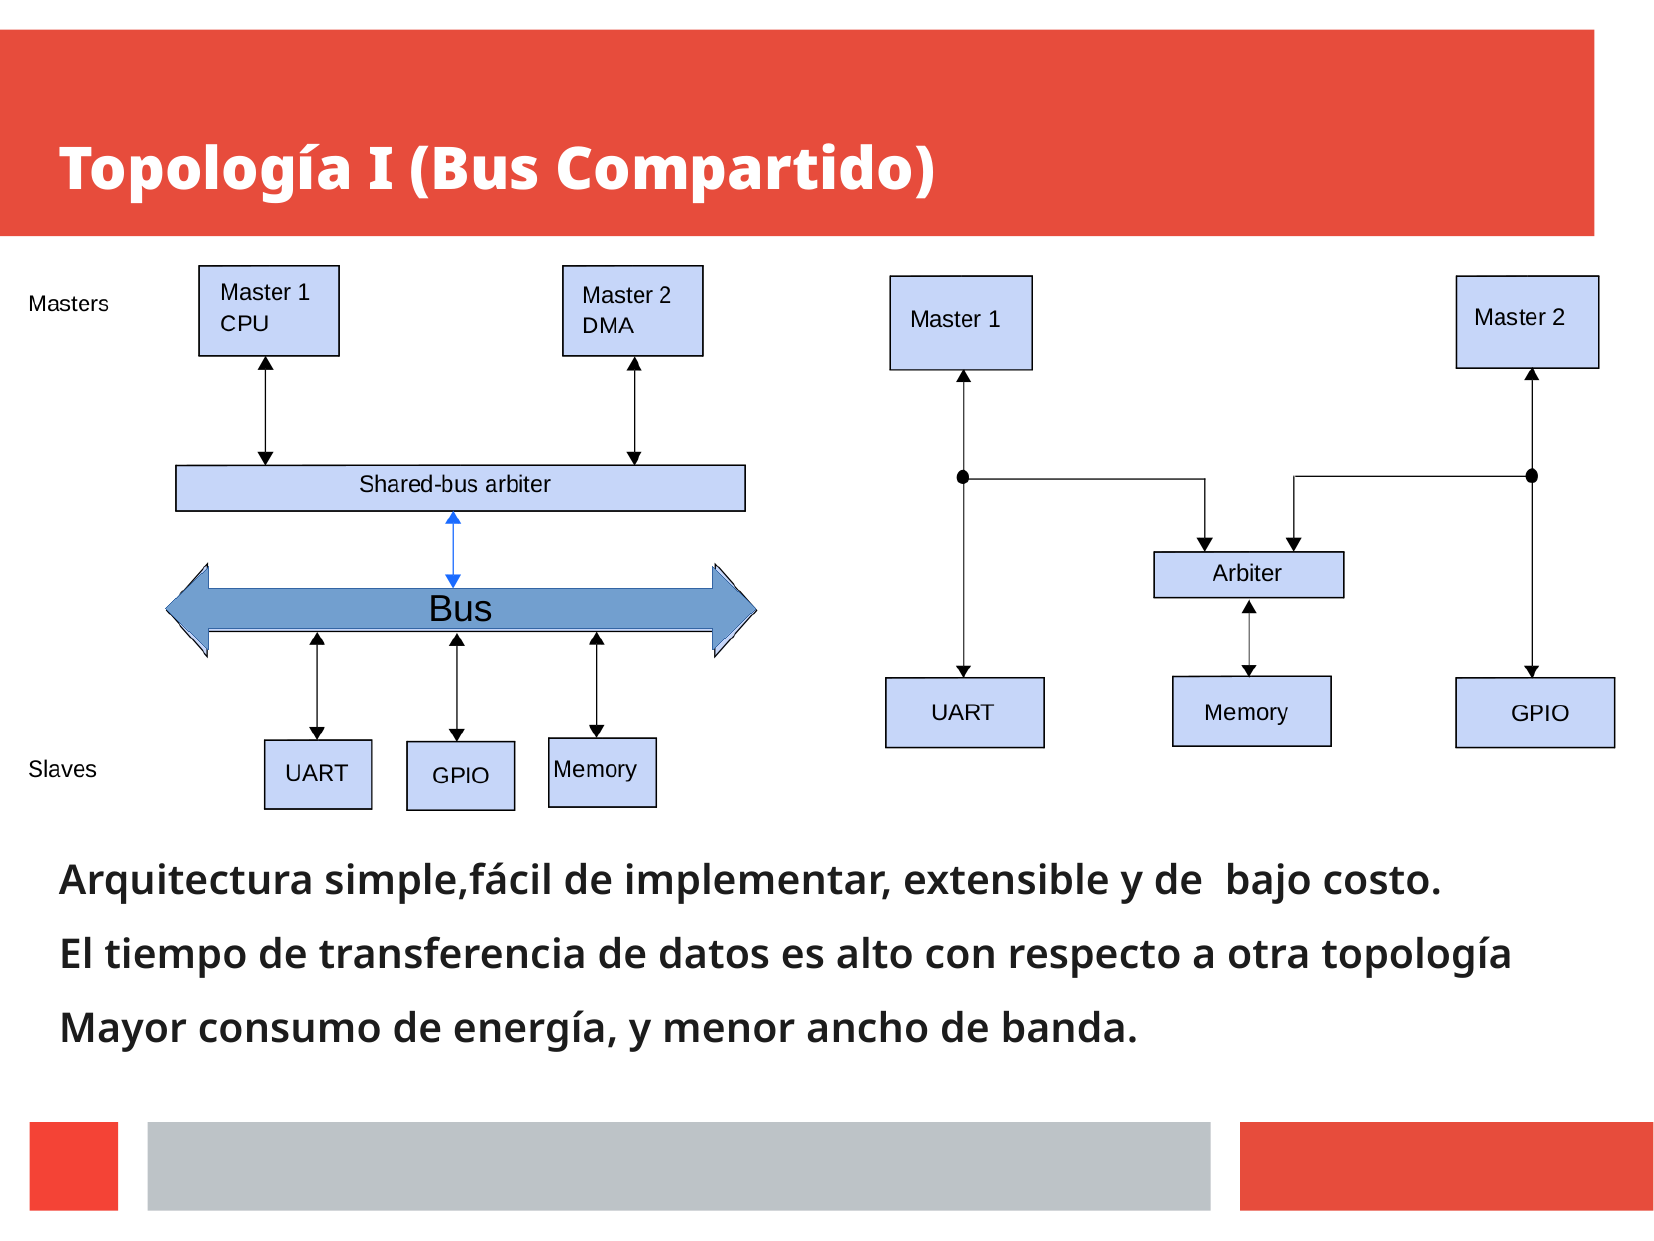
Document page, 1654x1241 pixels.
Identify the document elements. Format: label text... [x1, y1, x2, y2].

picture [10, 248, 1642, 829]
list Arquitectura simple,fácil de implementar, extensible y de bajo costo. El tiempo de transferencia de datos es alto con respecto a otra topología Mayor consumo de energía, y menor ancho de banda. [59, 850, 1565, 1093]
text_box Bus [165, 566, 756, 650]
title Topología I (Bus Compartido) [59, 59, 1595, 207]
